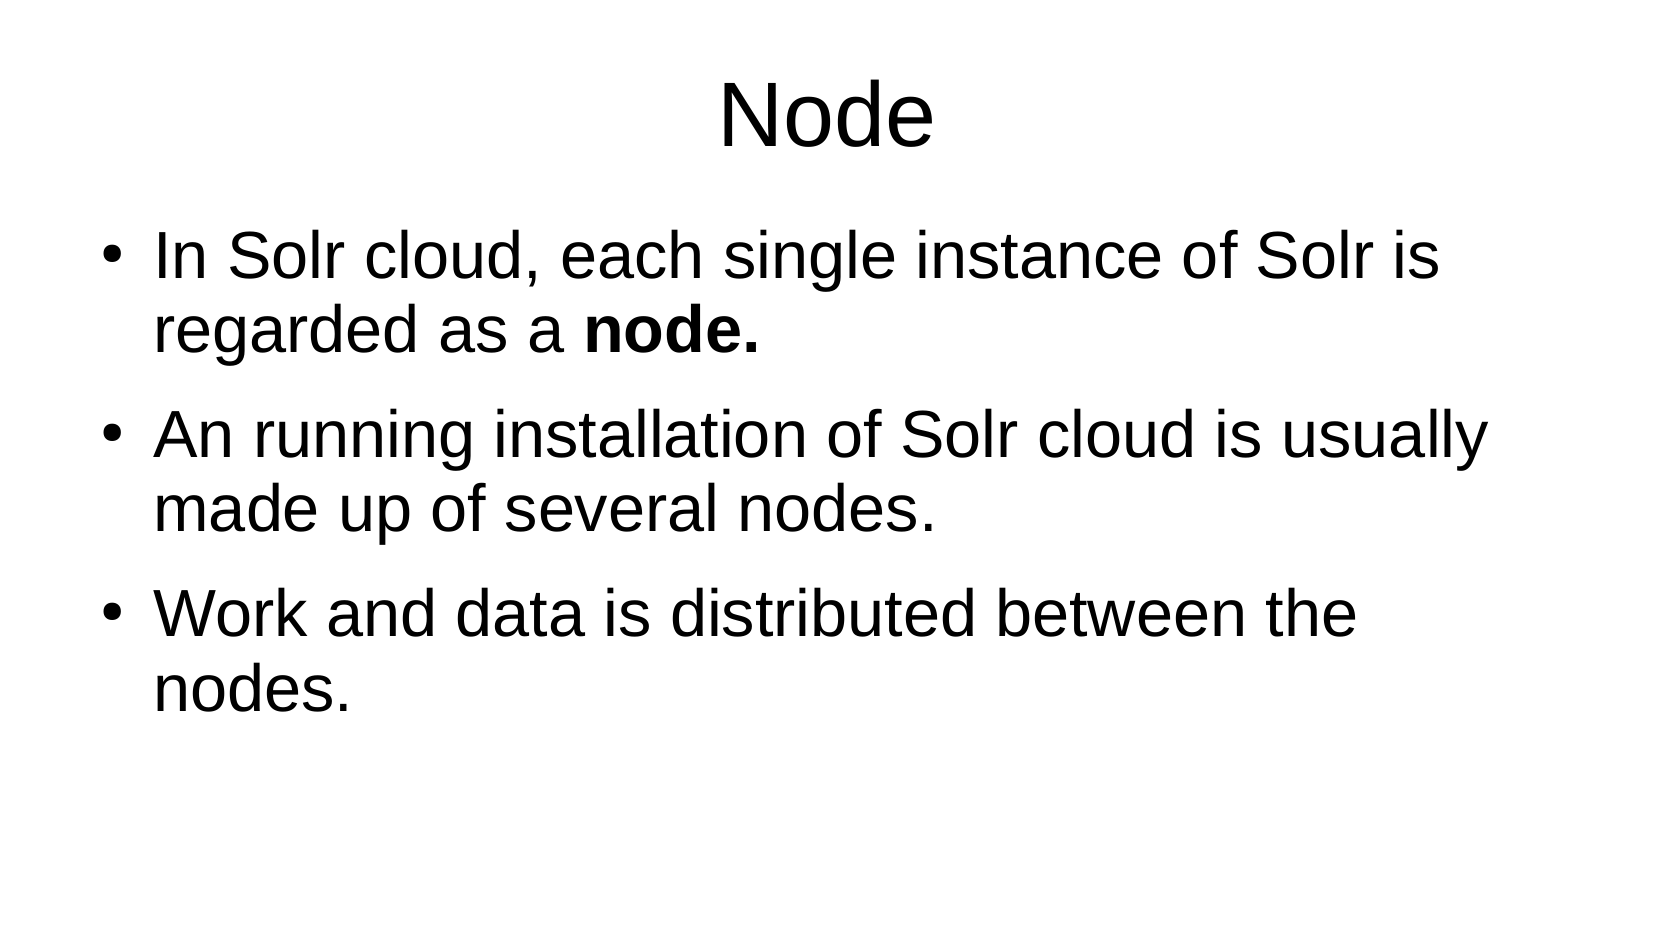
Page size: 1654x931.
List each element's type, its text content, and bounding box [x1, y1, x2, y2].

title Node [82, 37, 1571, 193]
list In Solr cloud, each single instance of Solr is regarded as a node. An running installation of Solr cloud is usually made up of several nodes. Work and data is distributed between the nodes. [82, 217, 1571, 758]
